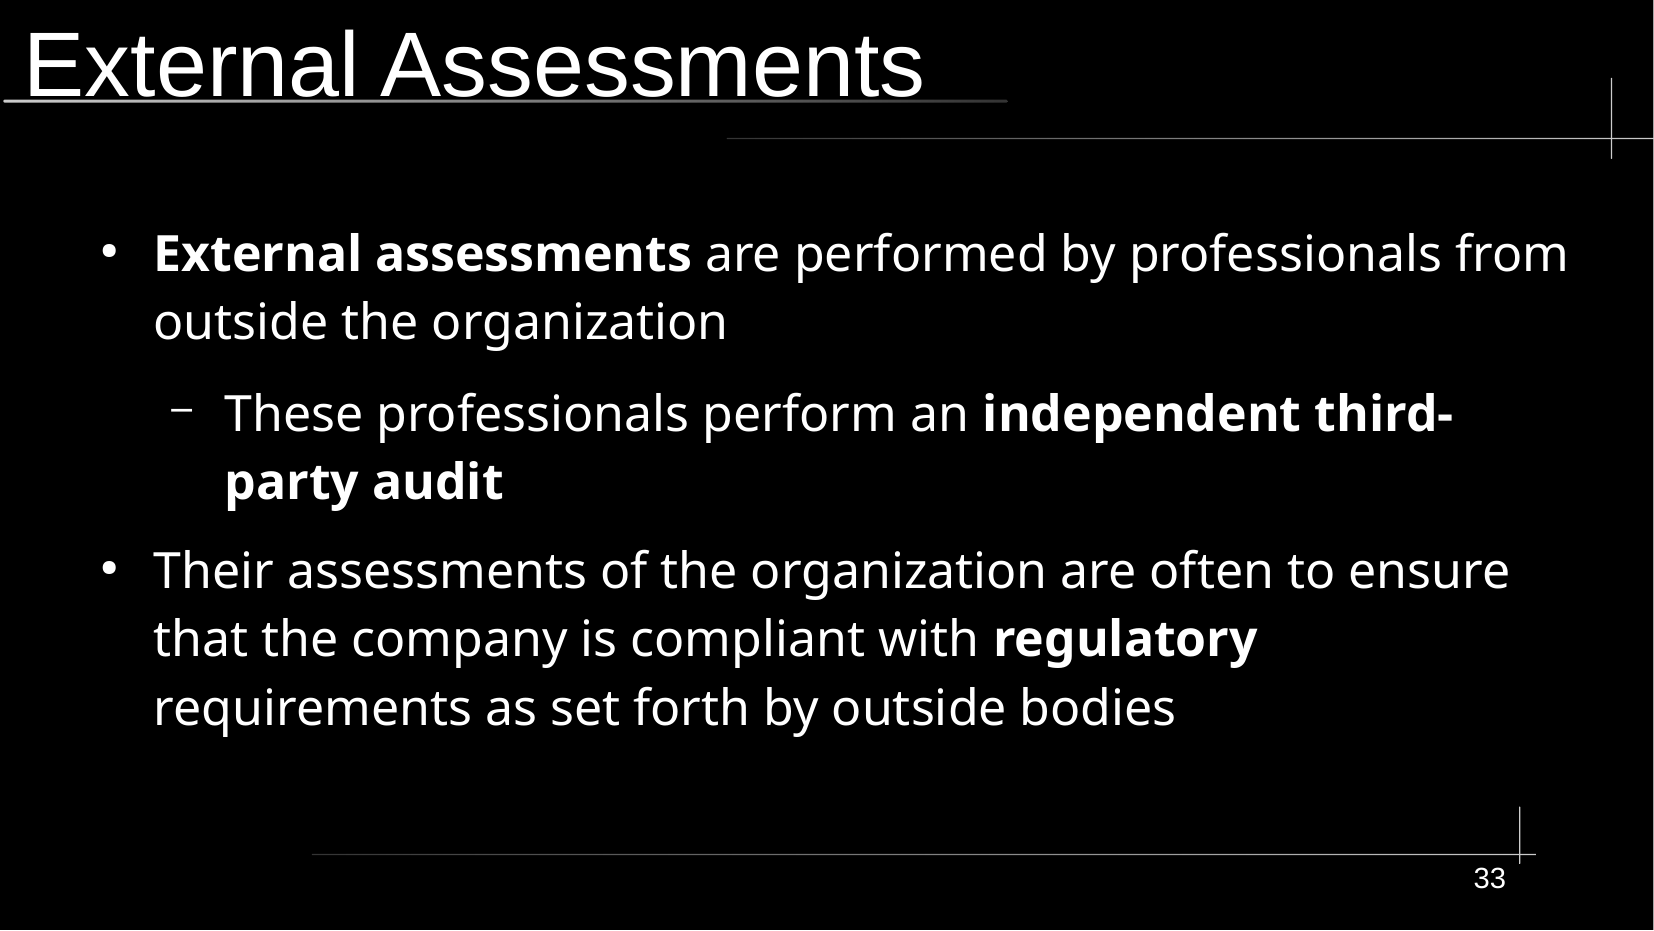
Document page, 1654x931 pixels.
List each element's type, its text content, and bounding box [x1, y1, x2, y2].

list External assessments are performed by professionals from outside the organization These professionals perform an independent third-party audit Their assessments of the organization are often to ensure that the company is compliant with regulatory requirements as set forth by outside bodies [82, 217, 1571, 758]
title External Assessments [23, 11, 1589, 119]
